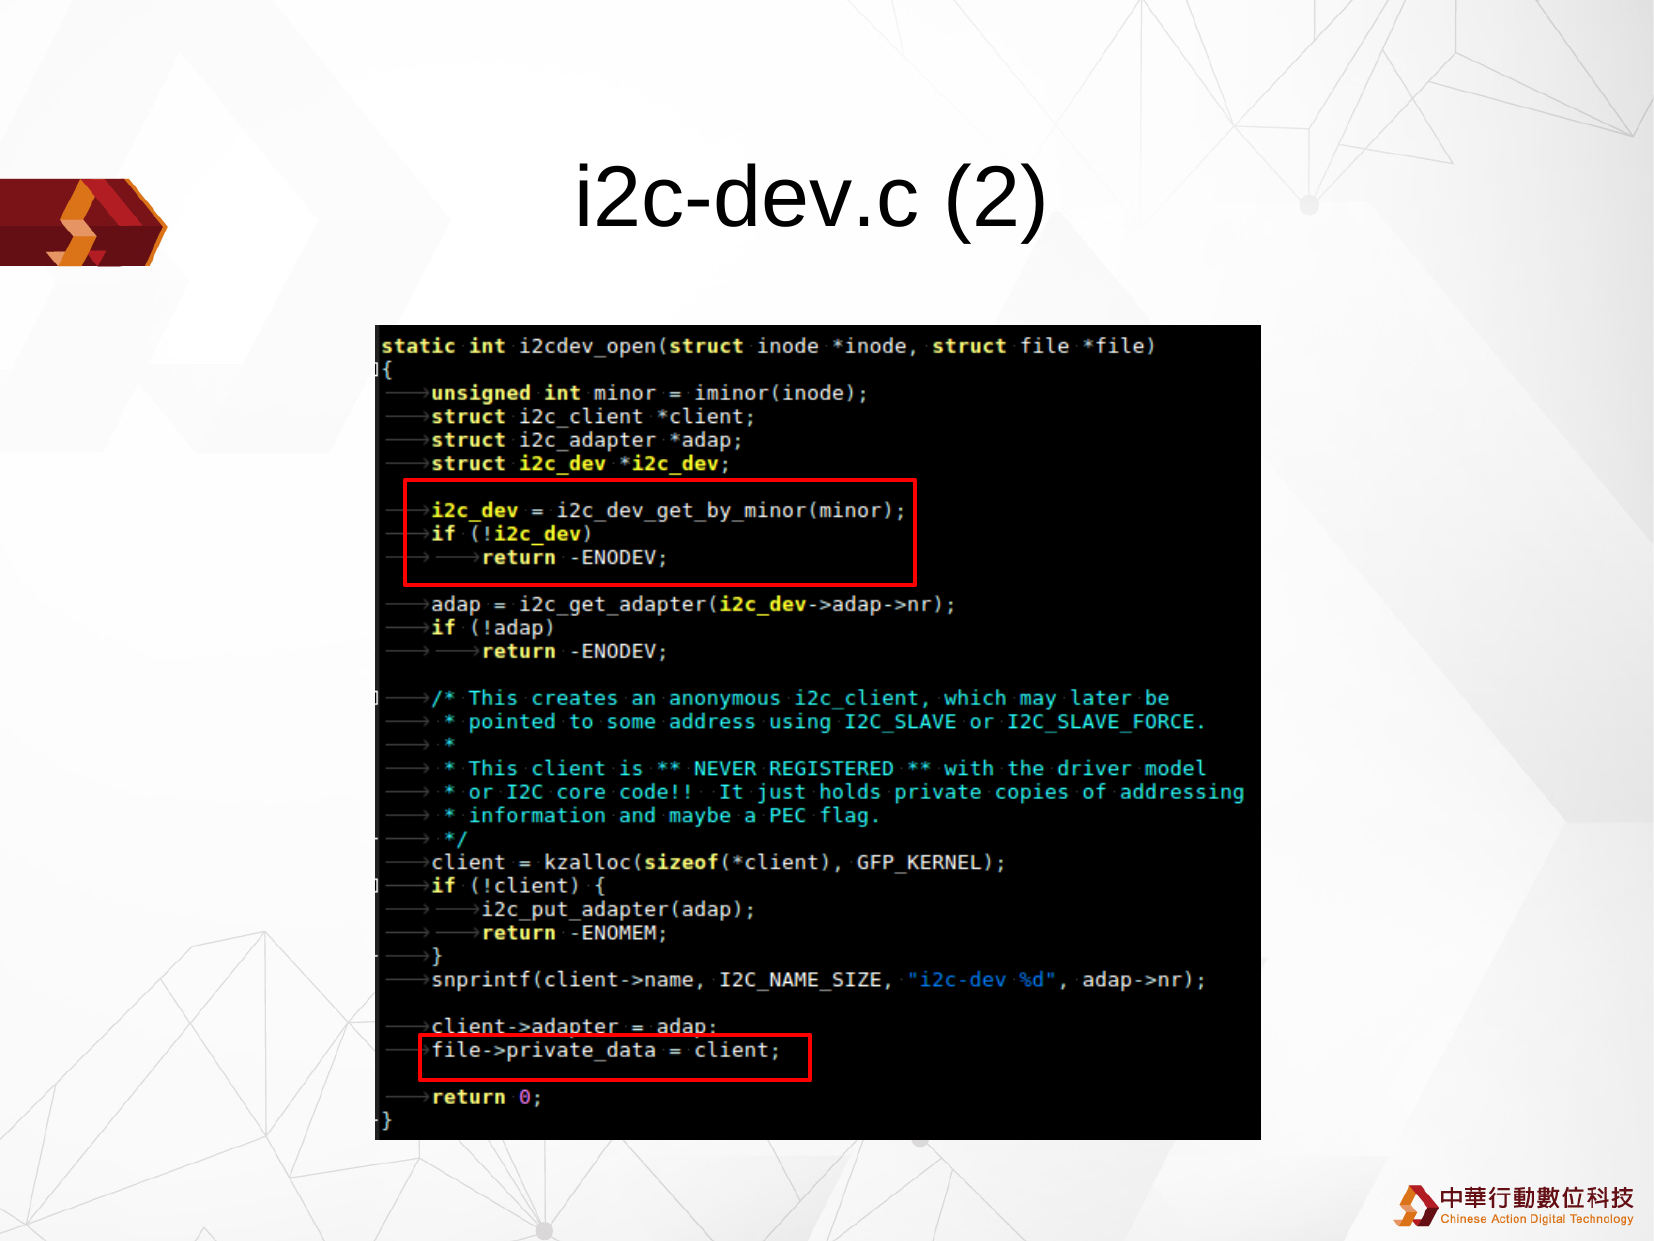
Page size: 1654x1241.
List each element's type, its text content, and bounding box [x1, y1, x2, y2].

title i2c-dev.c (2) [118, 112, 1506, 281]
picture [0, 0, 1654, 1241]
